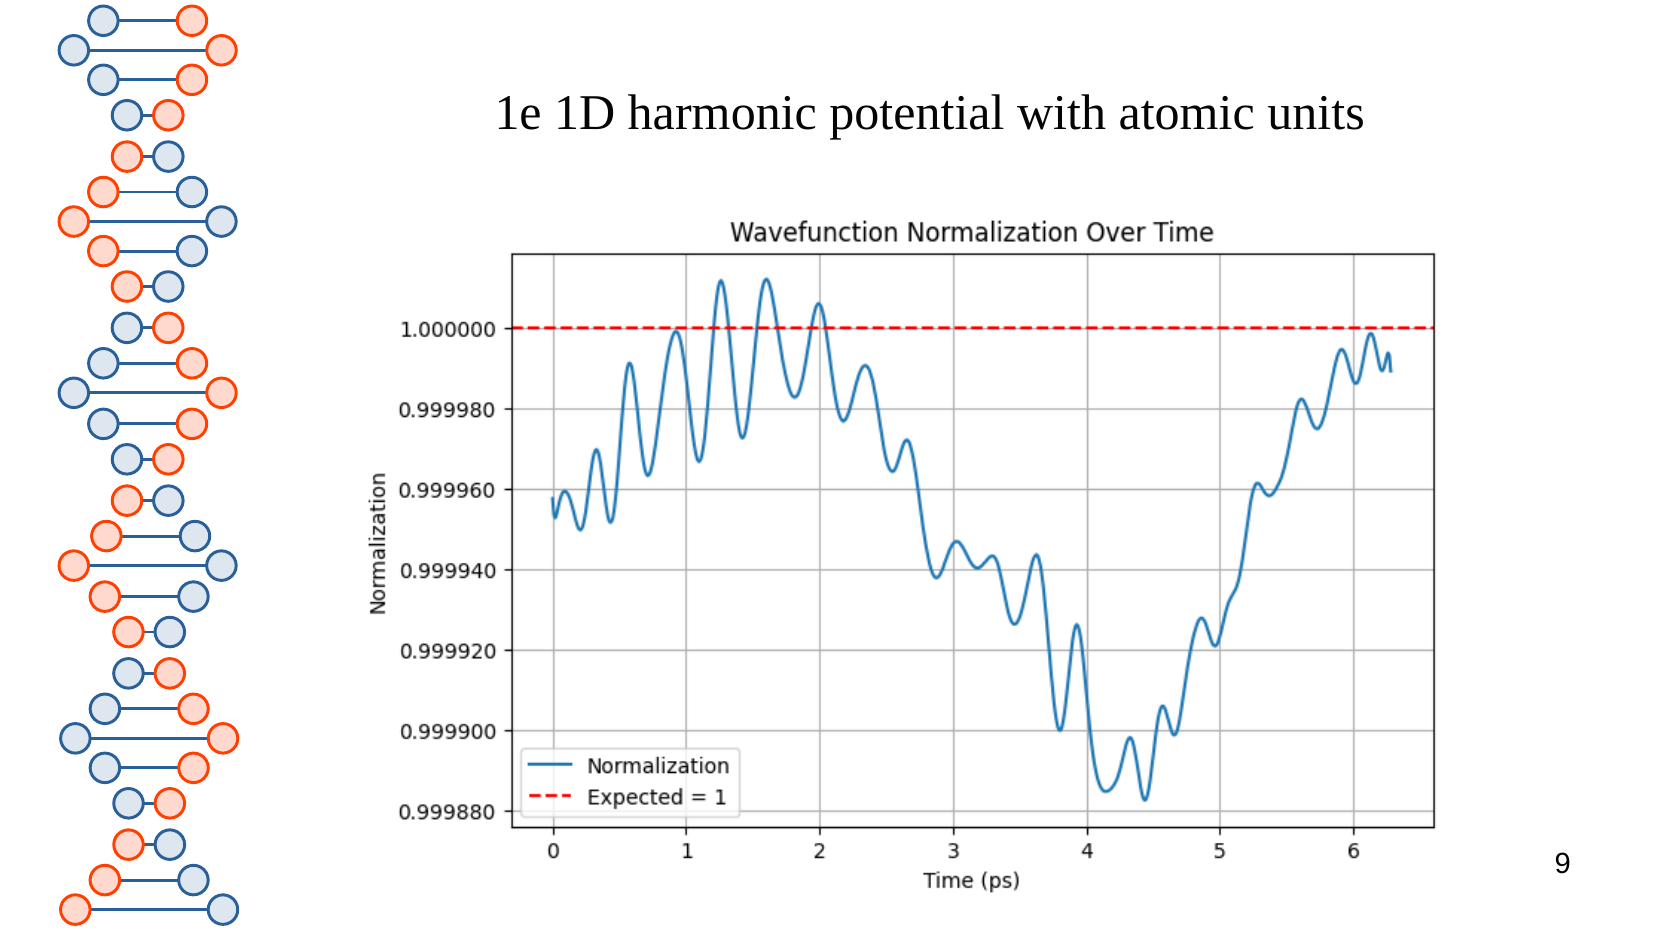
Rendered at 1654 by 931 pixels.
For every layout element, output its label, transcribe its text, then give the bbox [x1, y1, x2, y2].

title 1e 1D harmonic potential with atomic units [265, 35, 1595, 189]
picture [354, 206, 1447, 906]
